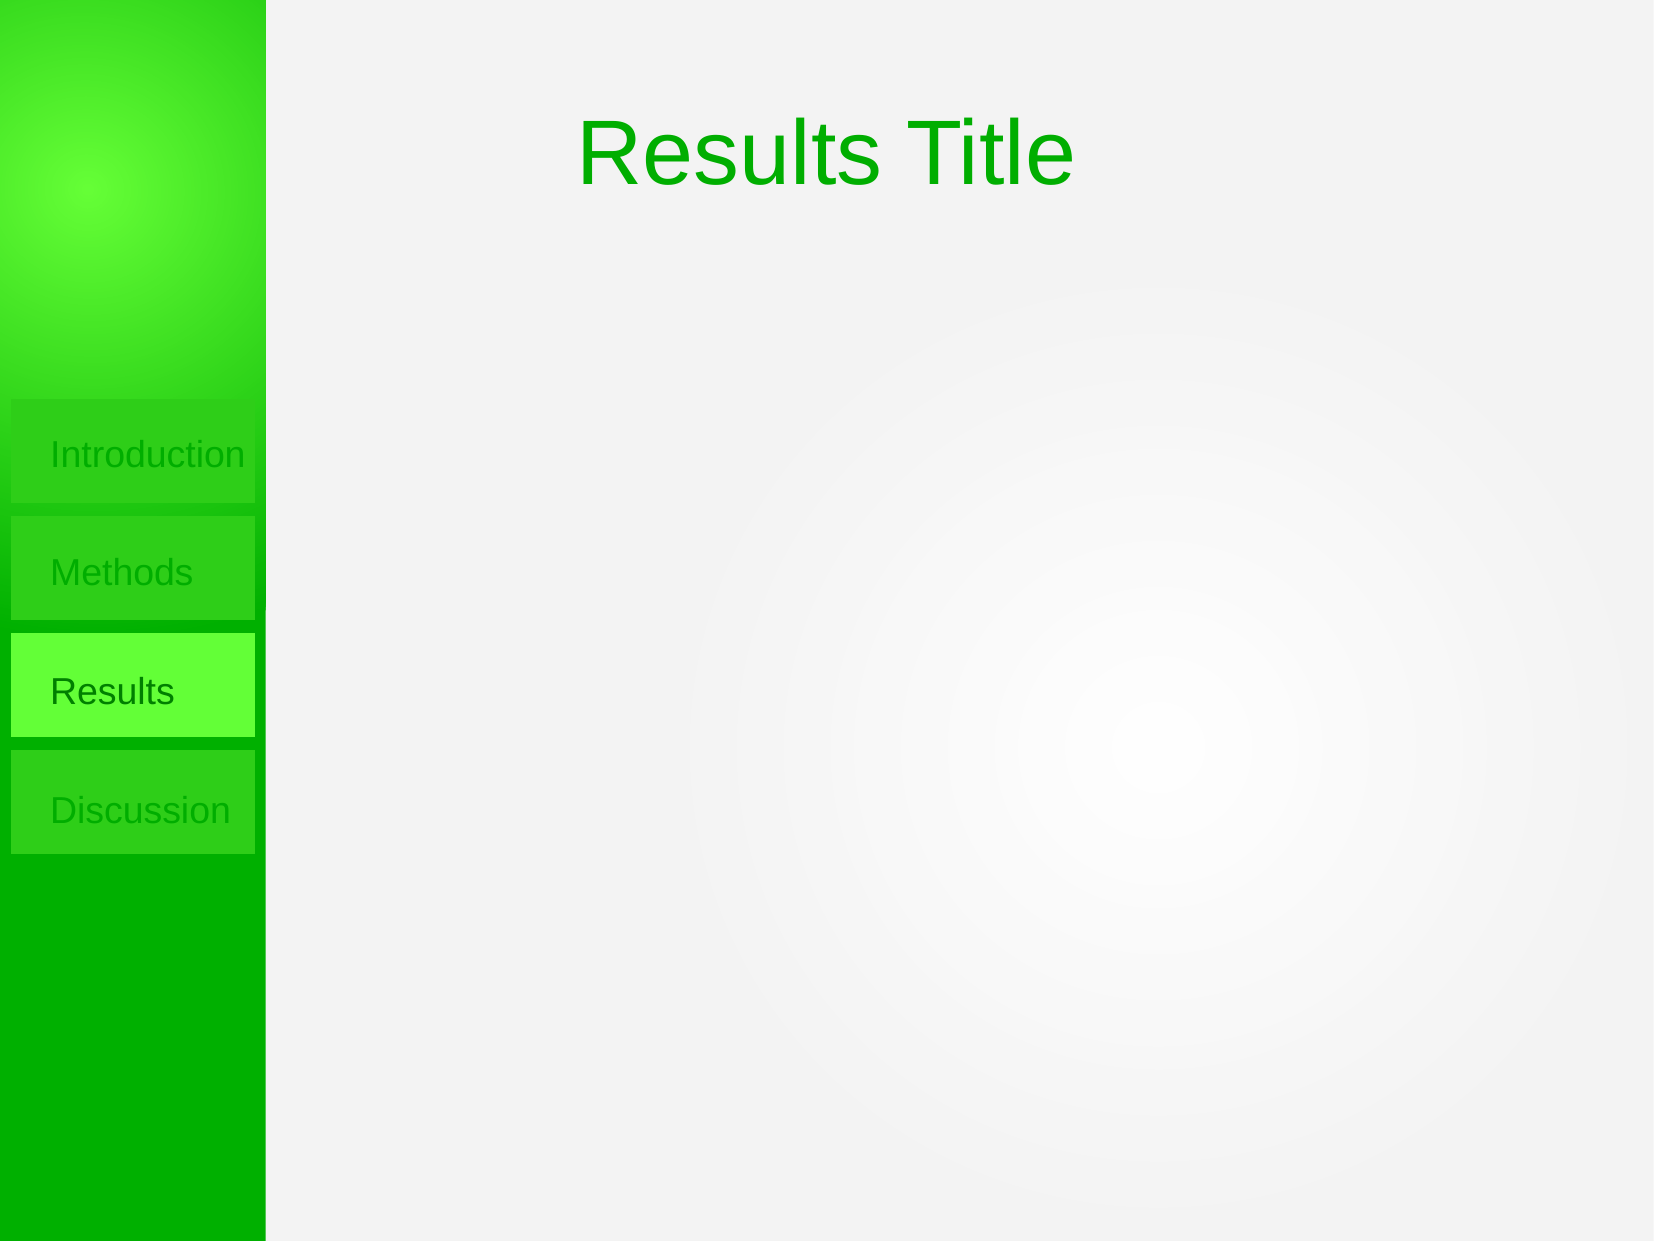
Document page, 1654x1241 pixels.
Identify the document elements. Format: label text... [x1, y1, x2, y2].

text_box Methods [35, 542, 252, 604]
text_box Discussion [35, 779, 292, 841]
text_box Results [35, 660, 265, 723]
text_box Introduction [35, 423, 319, 485]
title Results Title [537, 49, 1117, 257]
